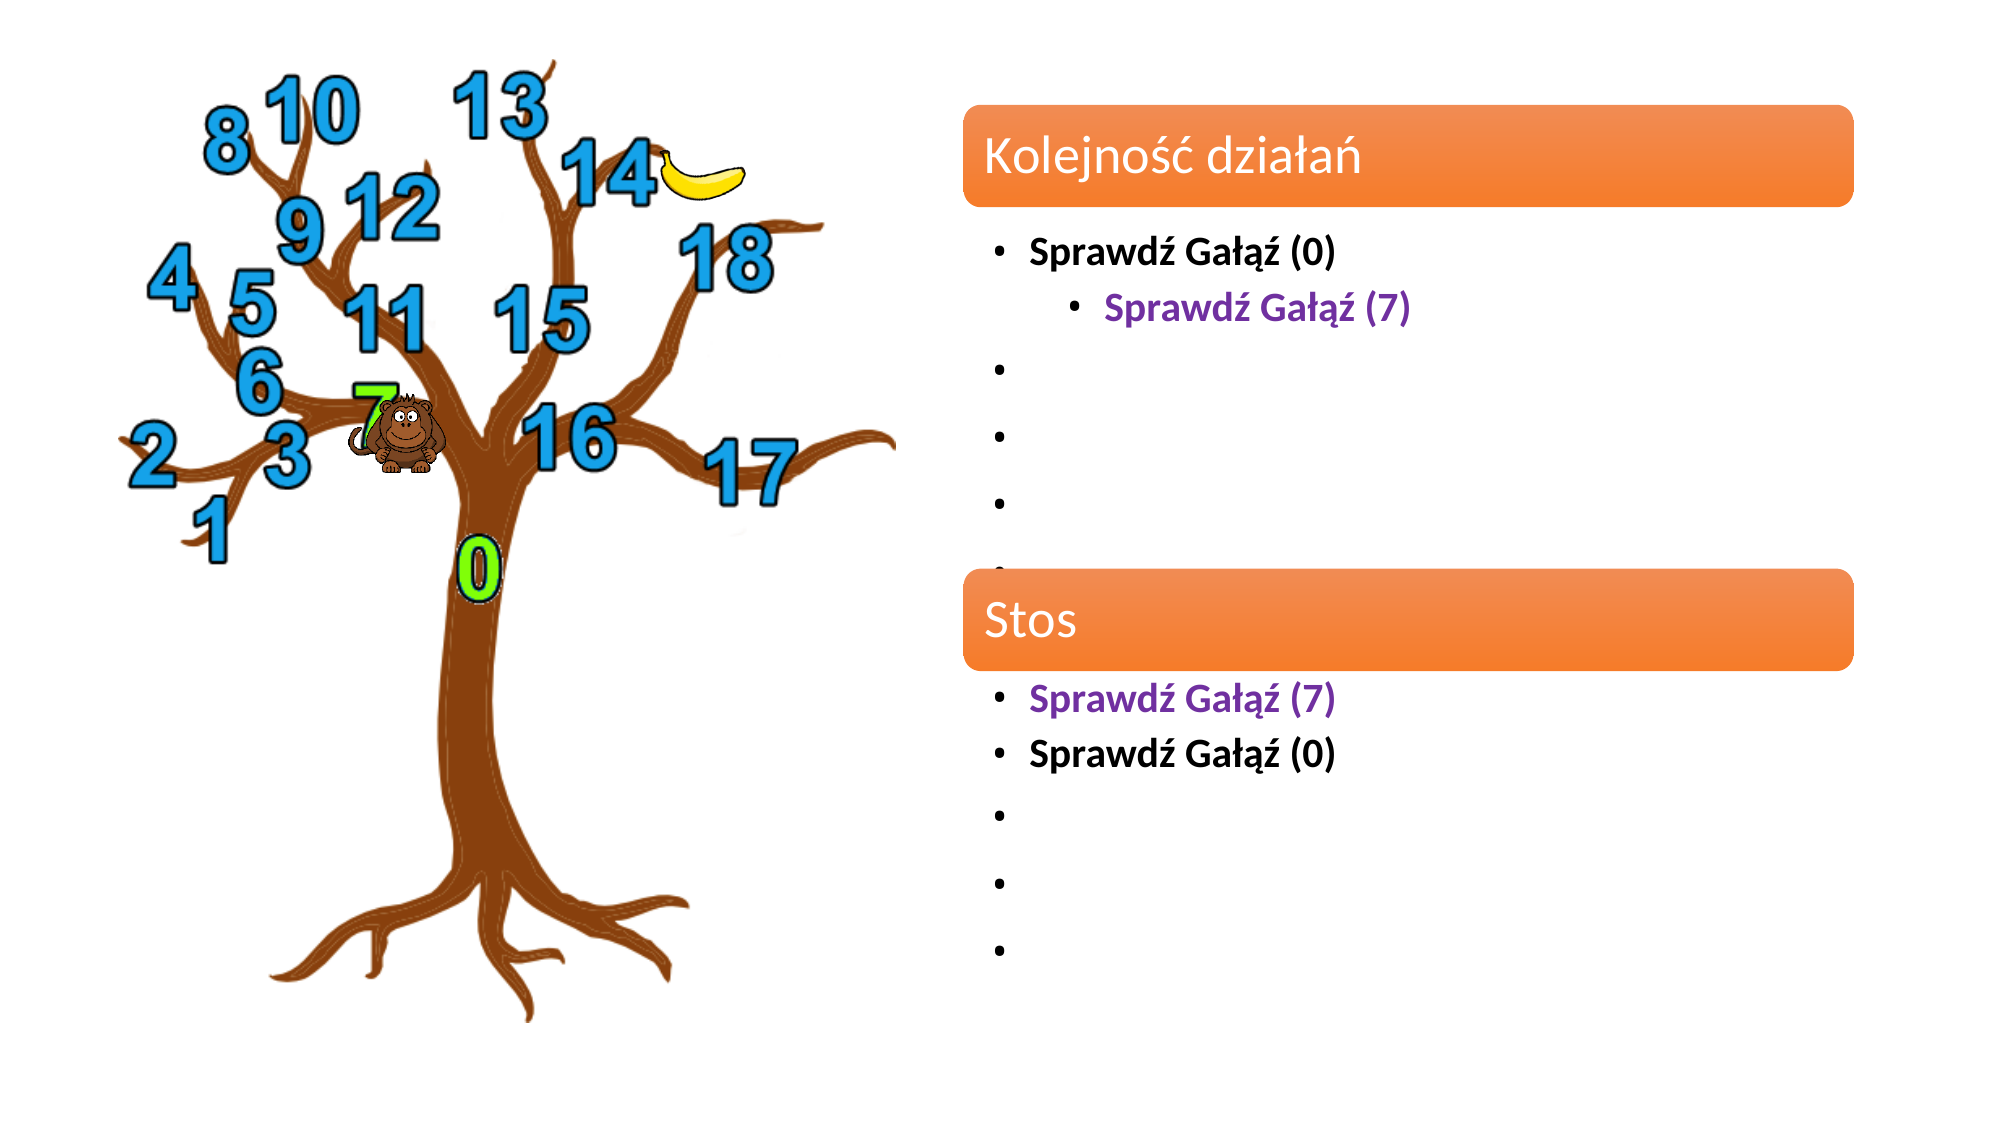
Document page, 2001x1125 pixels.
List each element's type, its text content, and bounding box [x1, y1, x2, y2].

text_box Stos [963, 568, 1854, 671]
text_box Kolejność działań [963, 104, 1854, 208]
text_box Sprawdź Gałąź (7) Sprawdź Gałąź (0) [963, 671, 1854, 954]
text_box Sprawdź Gałąź (0) Sprawdź Gałąź (7) [963, 224, 1854, 569]
picture [118, 59, 896, 1023]
